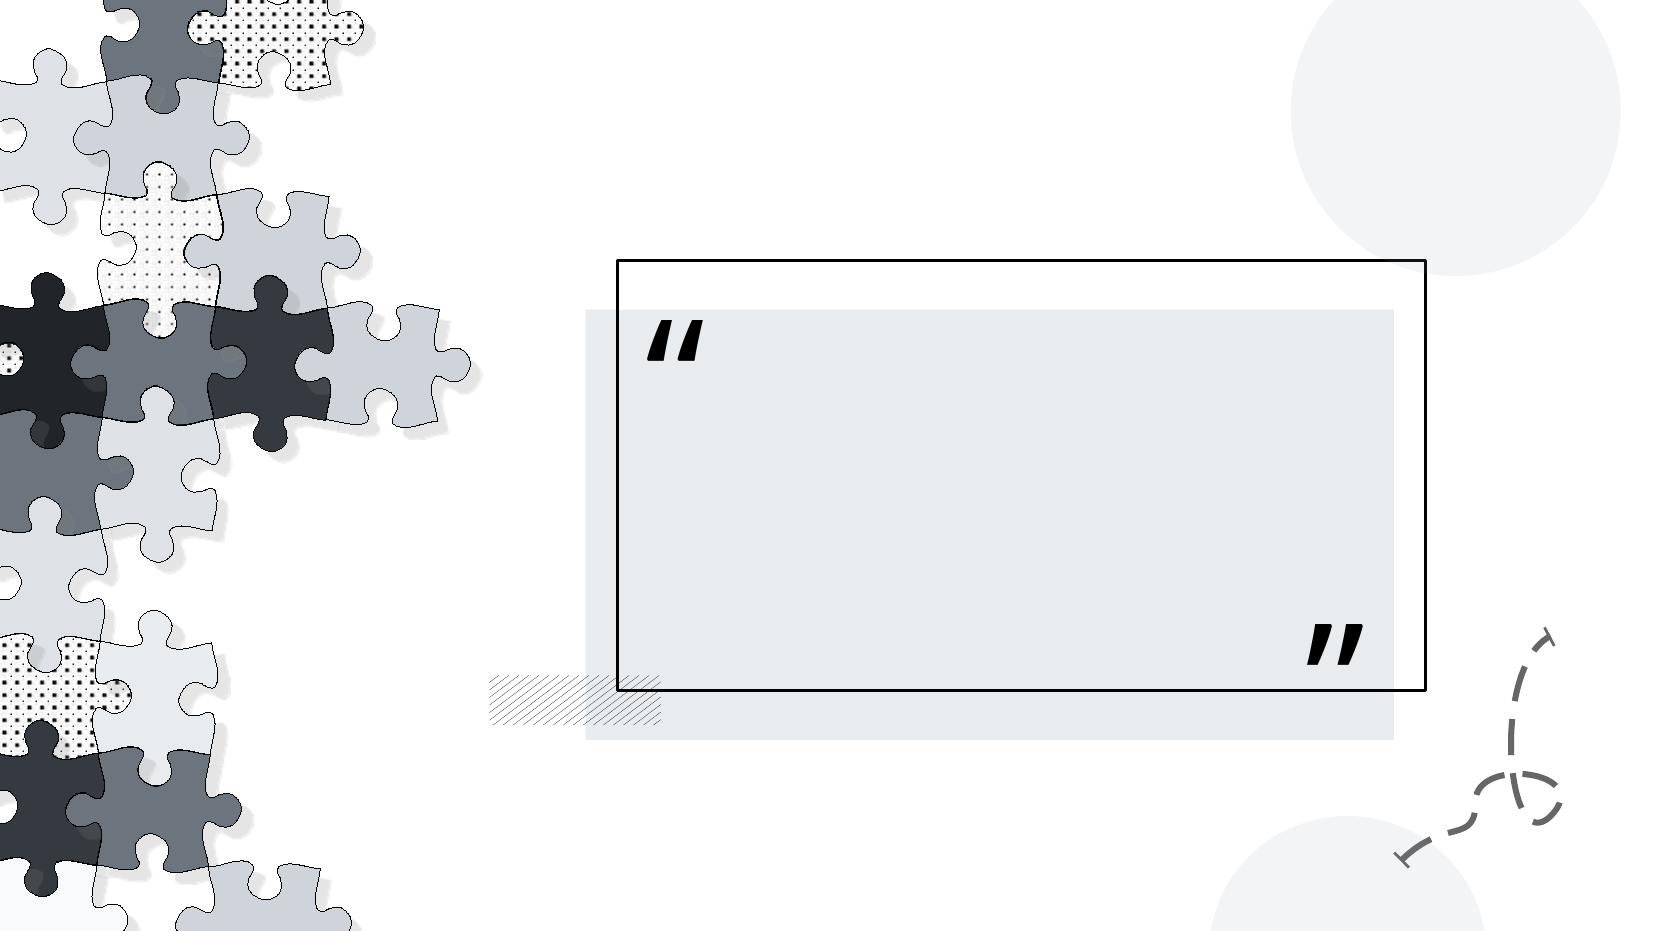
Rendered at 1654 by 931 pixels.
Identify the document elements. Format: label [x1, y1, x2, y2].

picture [0, 355, 23, 375]
picture [97, 162, 222, 337]
picture [0, 633, 131, 759]
picture [187, 0, 364, 90]
